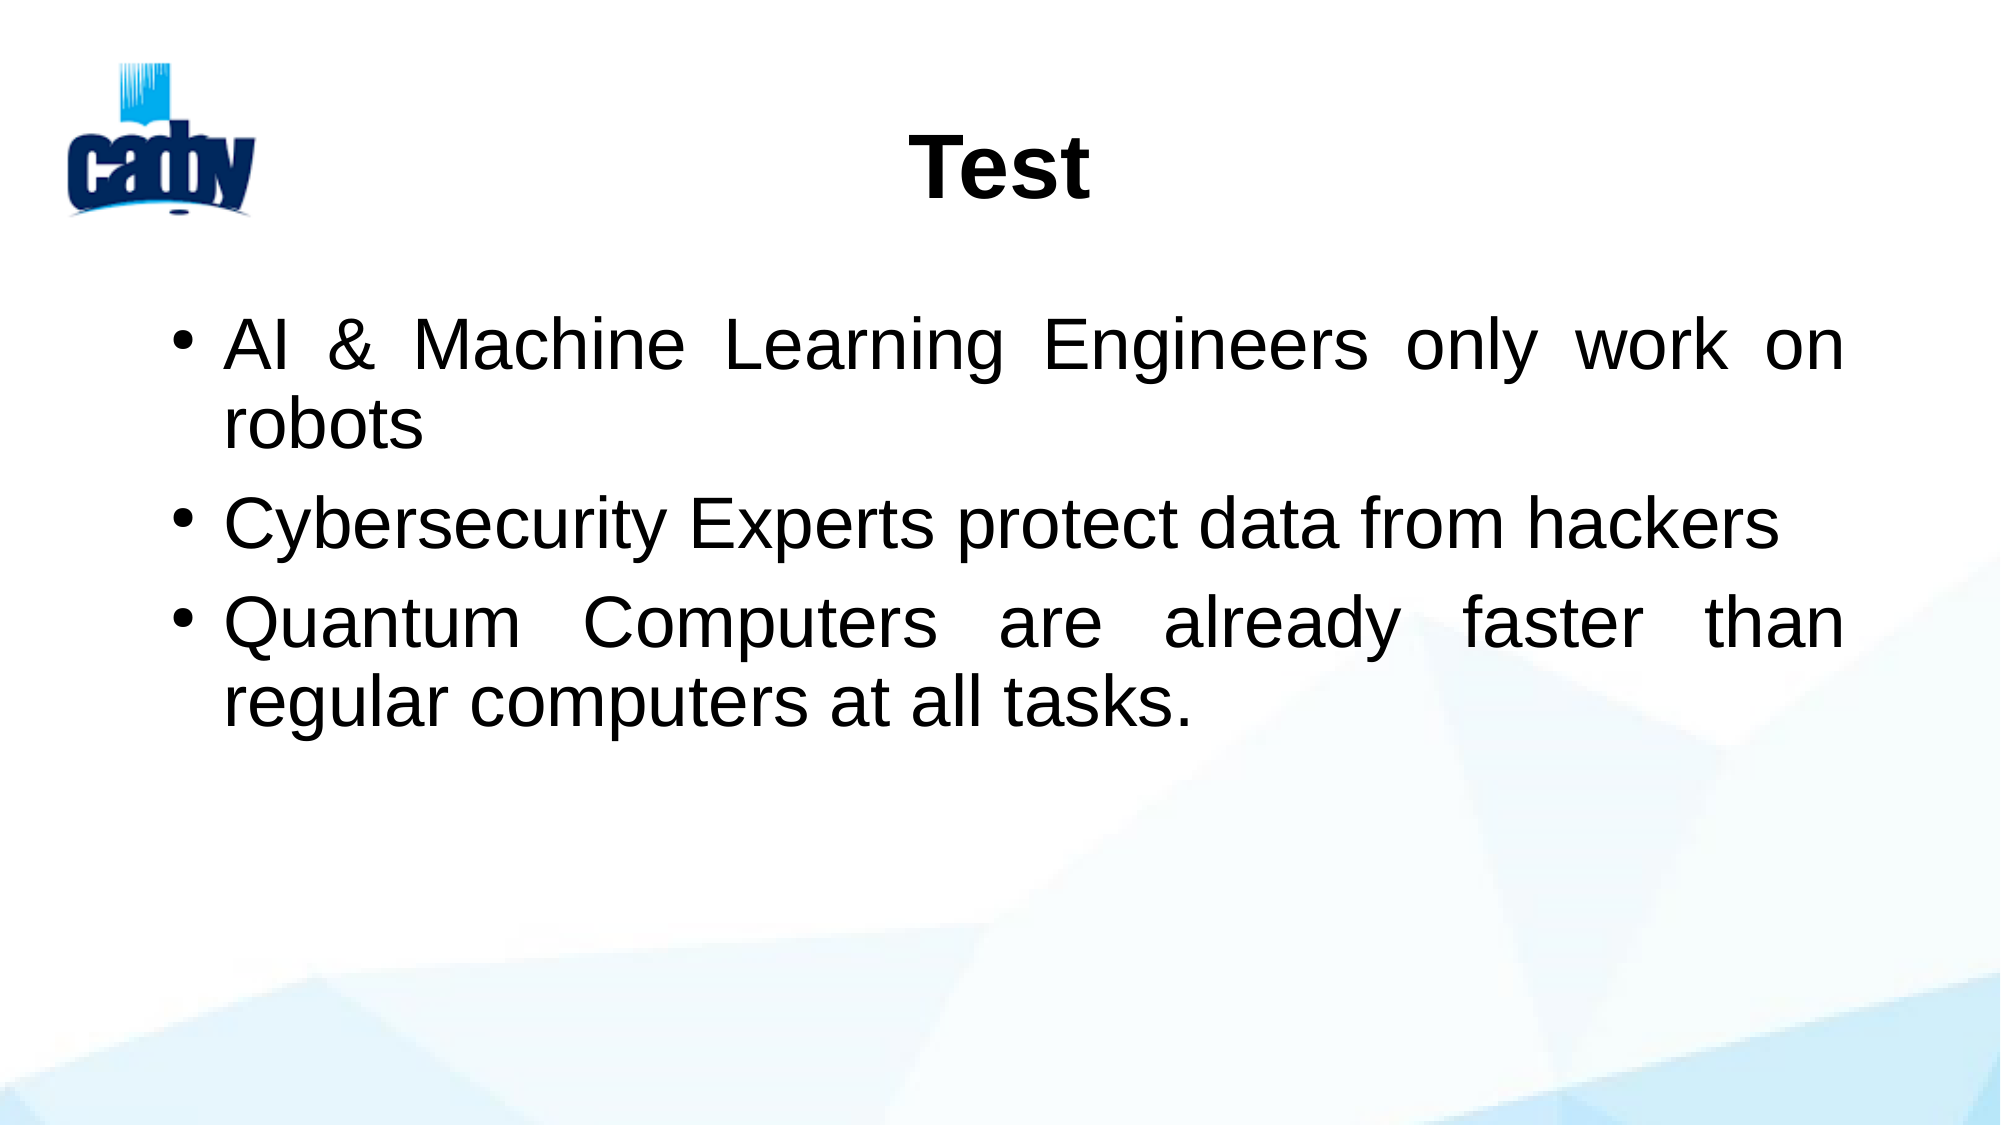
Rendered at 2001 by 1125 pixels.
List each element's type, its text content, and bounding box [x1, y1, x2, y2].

title Test [137, 59, 1863, 278]
list AI & Machine Learning Engineers only work on robots Cybersecurity Experts protect data from hackers Quantum Computers are already faster than regular computers at all tasks. [137, 299, 1863, 1014]
picture [0, 0, 2001, 1125]
